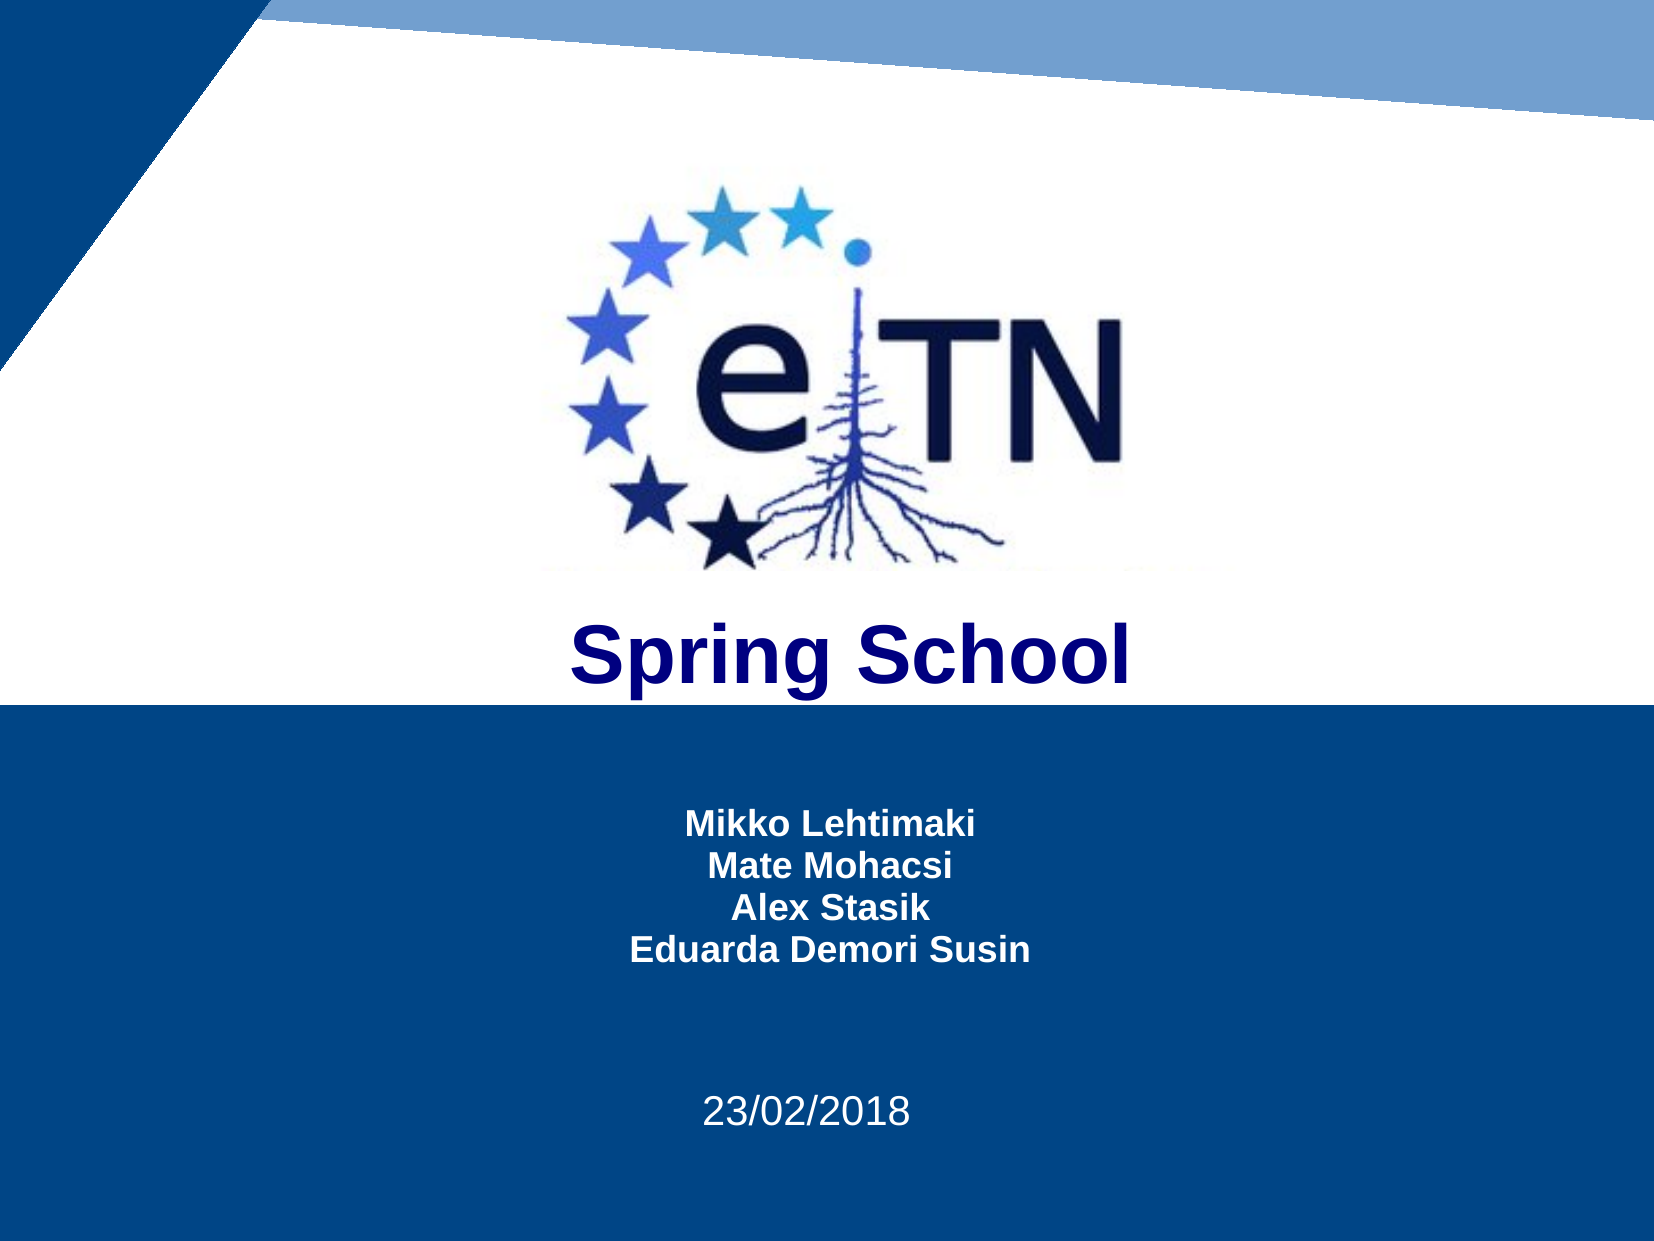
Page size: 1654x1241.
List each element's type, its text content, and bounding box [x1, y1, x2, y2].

text_box Mikko Lehtimaki Mate Mohacsi Alex Stasik Eduarda Demori Susin [614, 795, 1096, 978]
picture [525, 135, 1246, 571]
text_box Spring School [555, 600, 1172, 721]
text_box [0, 705, 1654, 1241]
text_box 23/02/2018 [510, 1080, 1104, 1179]
text_box [0, 0, 1654, 371]
